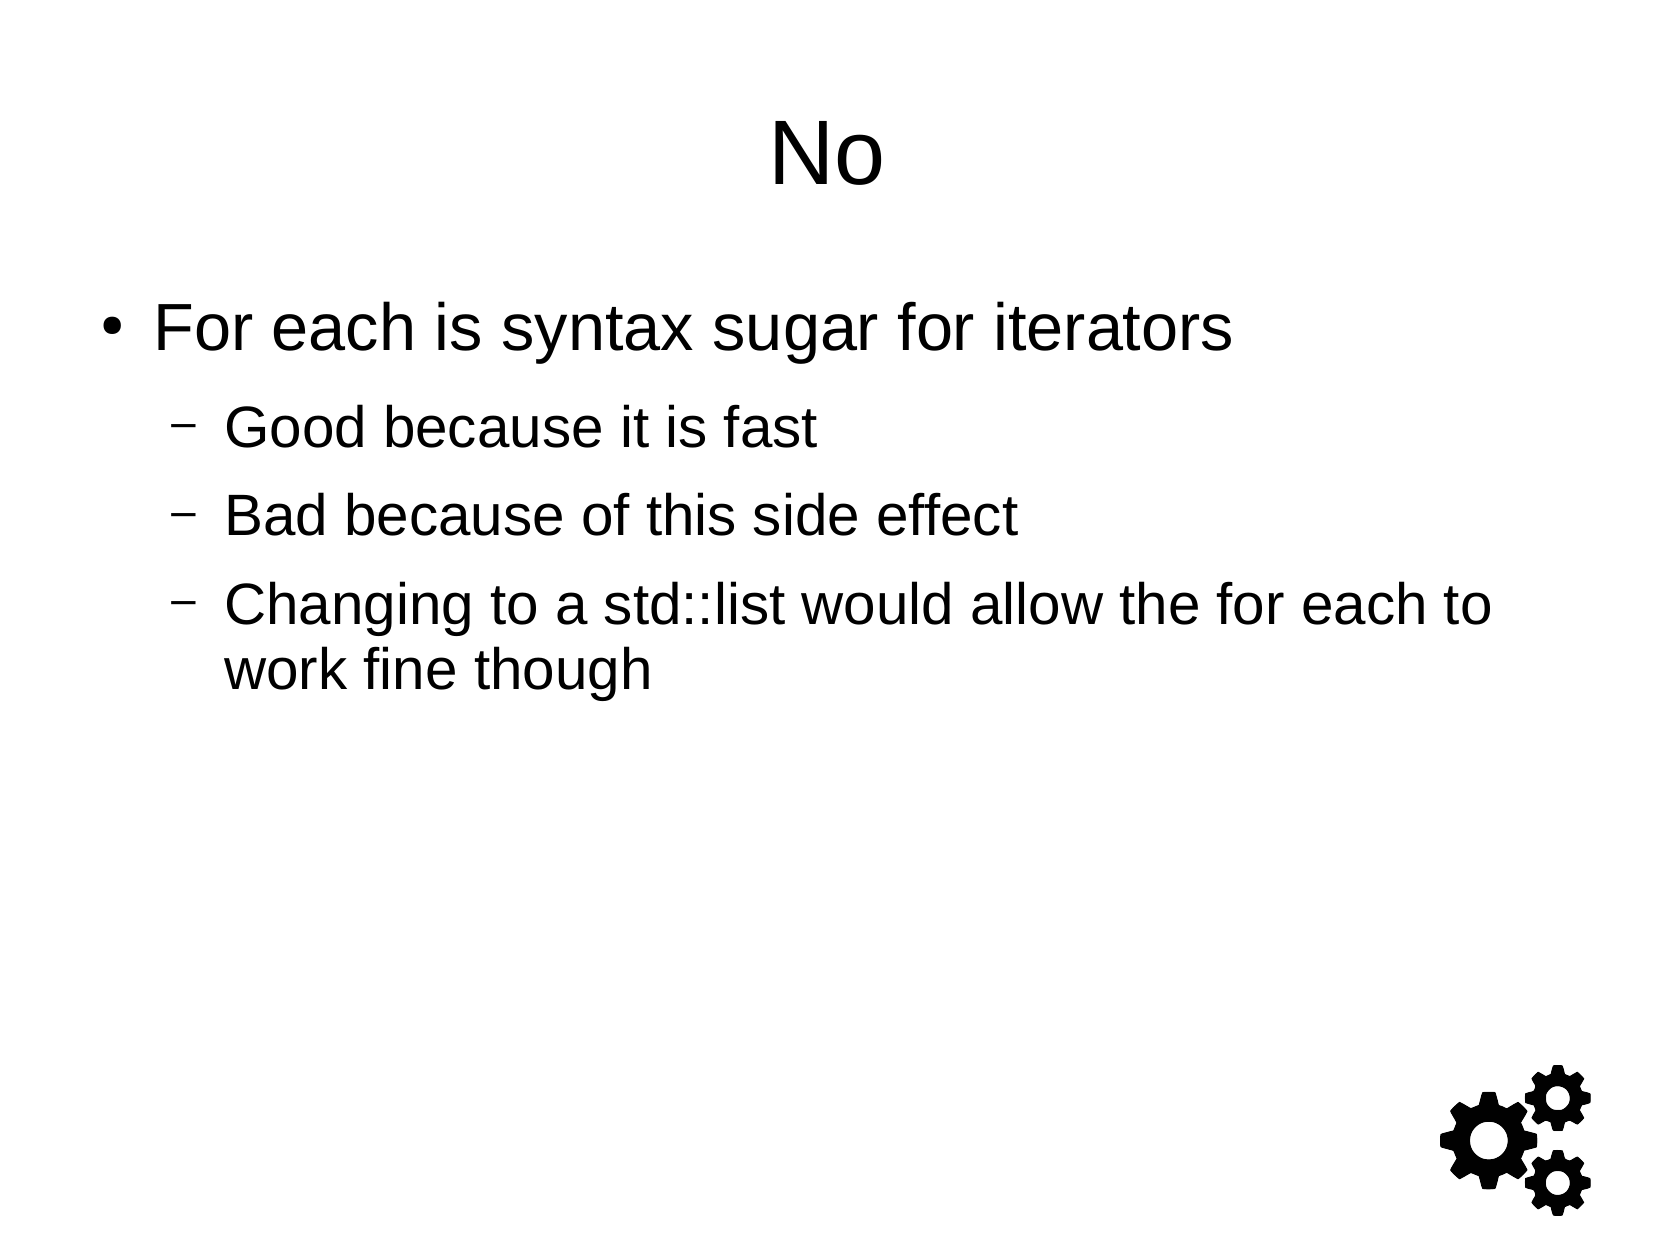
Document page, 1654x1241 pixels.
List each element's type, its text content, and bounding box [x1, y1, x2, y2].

picture [1440, 1065, 1591, 1216]
list For each is syntax sugar for iterators Good because it is fast Bad because of this side effect Changing to a std::list would allow the for each to work fine though [82, 290, 1571, 1010]
title No [82, 49, 1571, 257]
